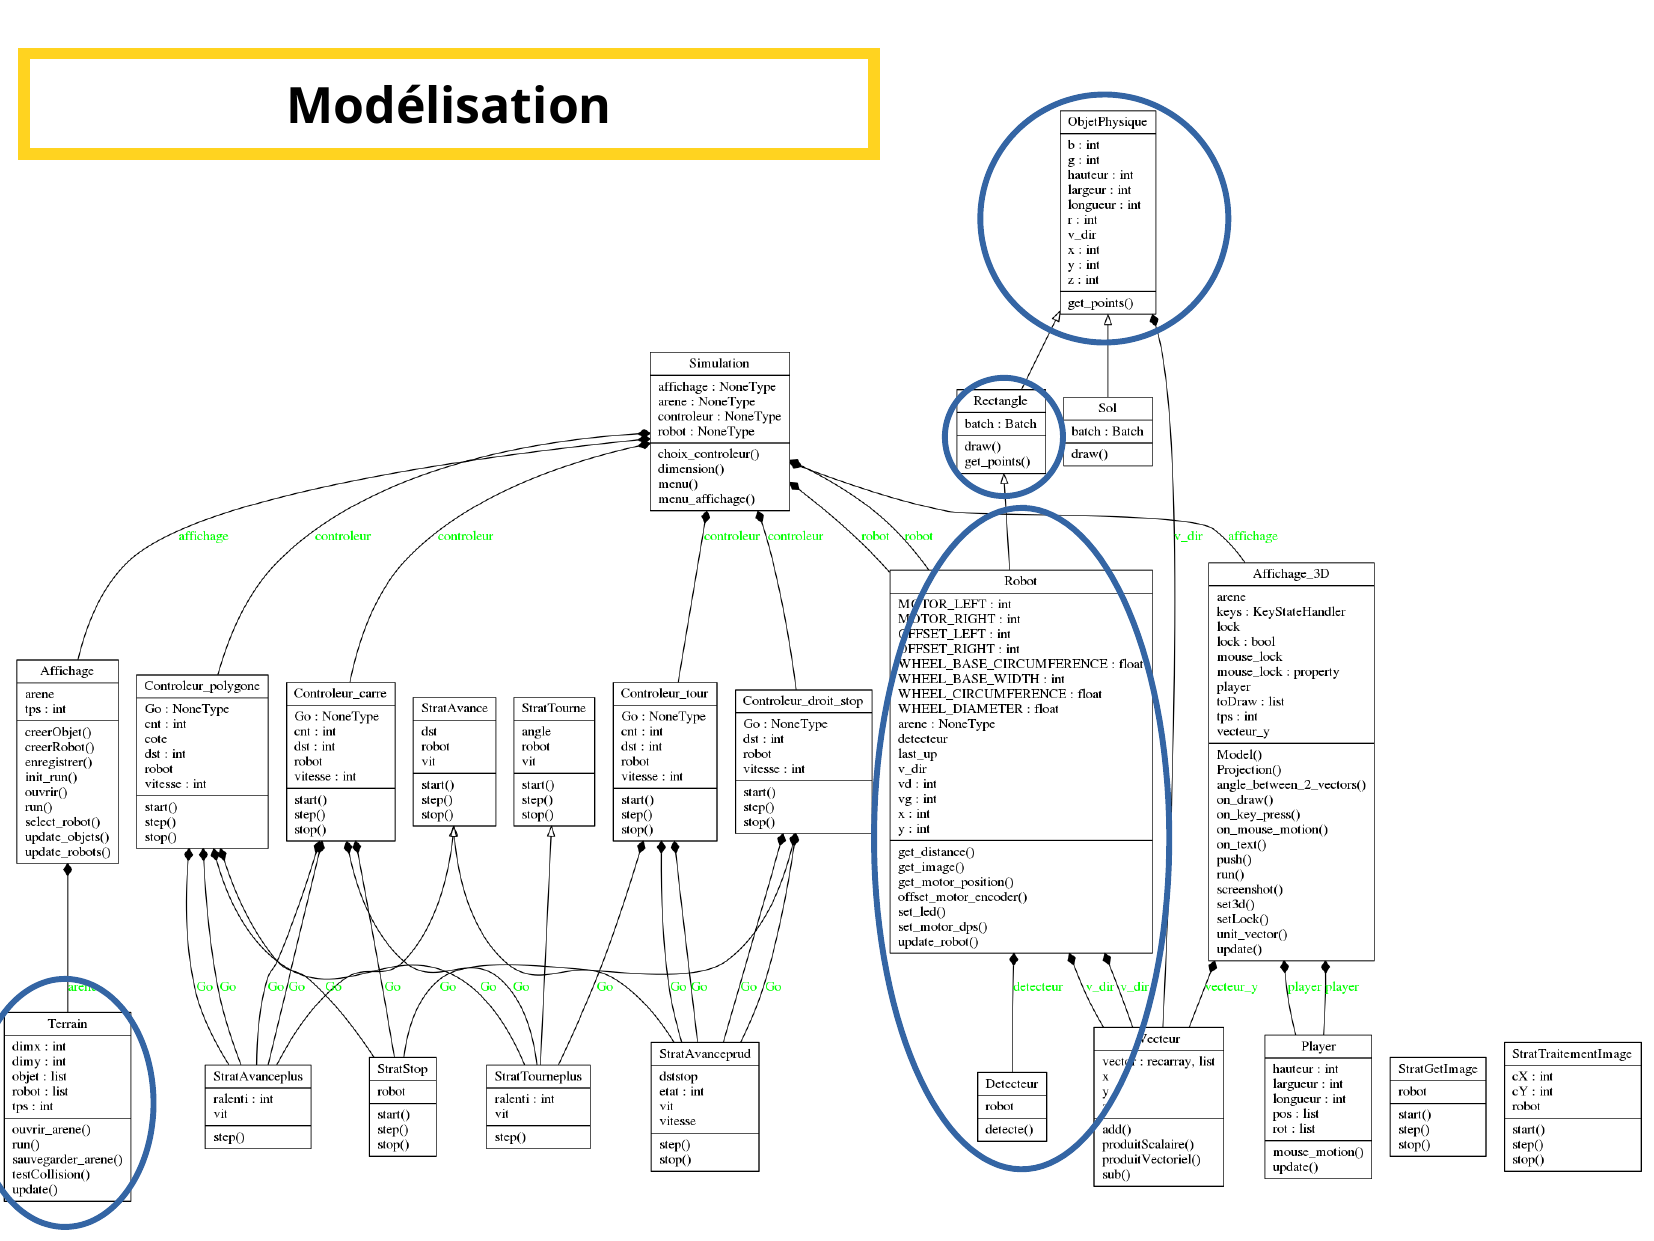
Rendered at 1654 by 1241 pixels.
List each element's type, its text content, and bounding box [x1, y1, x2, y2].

picture [0, 982, 150, 1205]
picture [984, 106, 1225, 339]
title Modélisation [23, 53, 875, 154]
picture [0, 1194, 9, 1205]
picture [0, 106, 1645, 1205]
